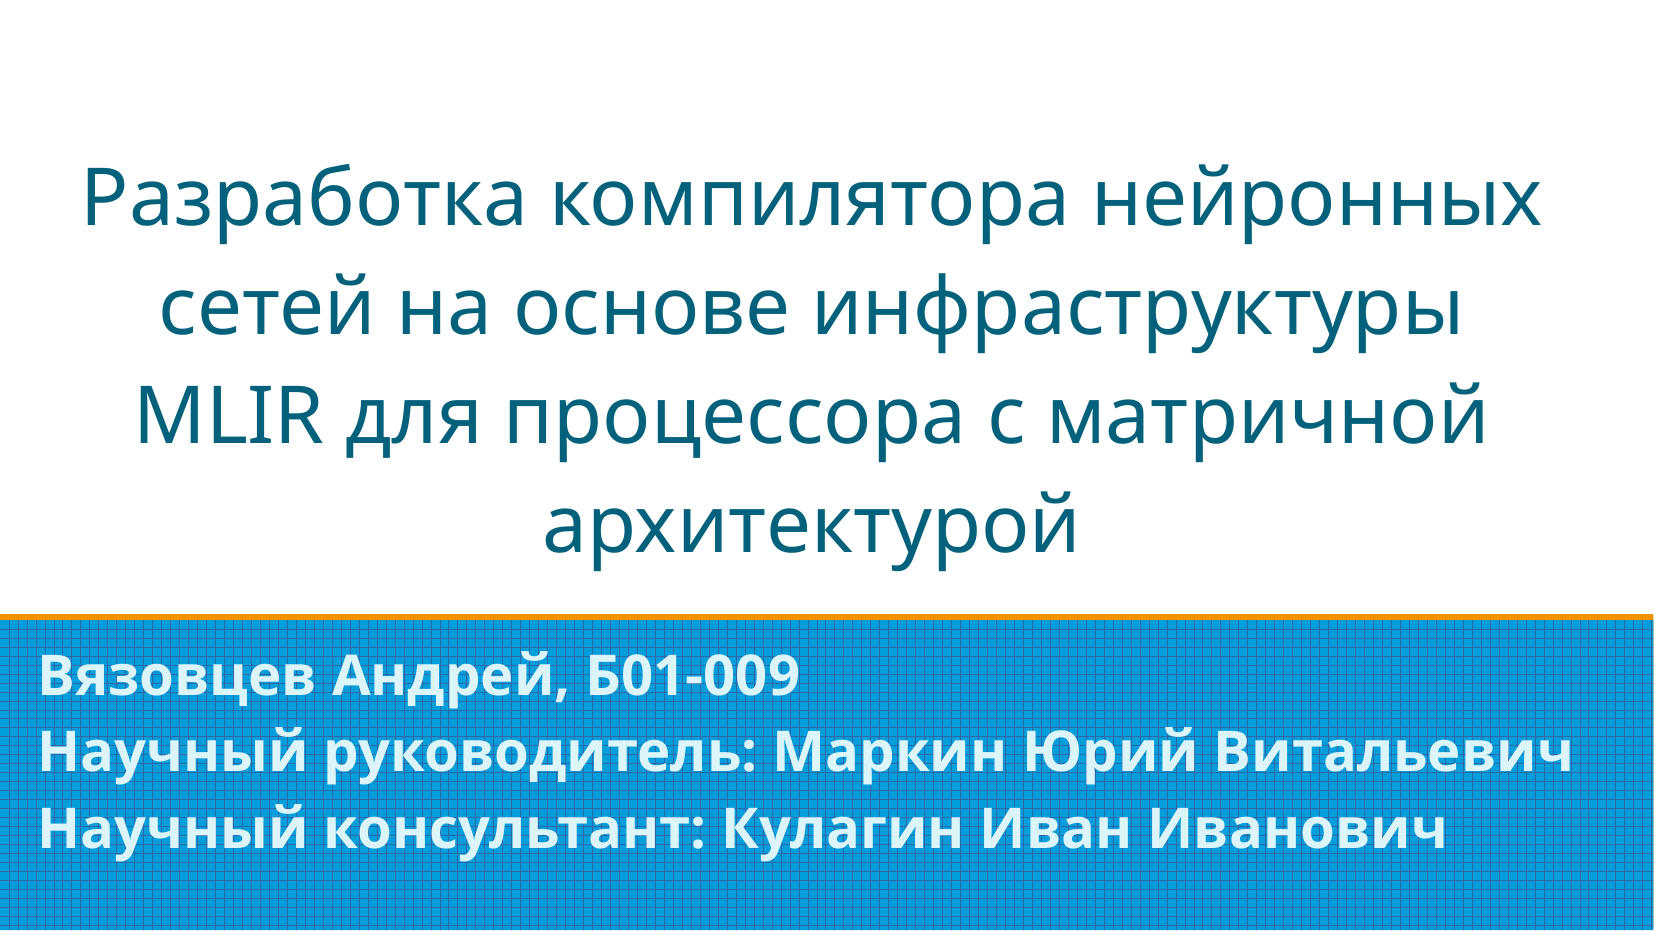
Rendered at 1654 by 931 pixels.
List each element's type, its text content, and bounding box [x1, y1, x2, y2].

subtitle Вязовцев Андрей, Б01-009 Научный руководитель: Маркин Юрий Витальевич Научный консультант: Кулагин Иван Иванович [37, 634, 1613, 866]
title Разработка компилятора нейронных сетей на основе инфраструктуры MLIR для процессора с матричной архитектурой [73, 44, 1551, 576]
